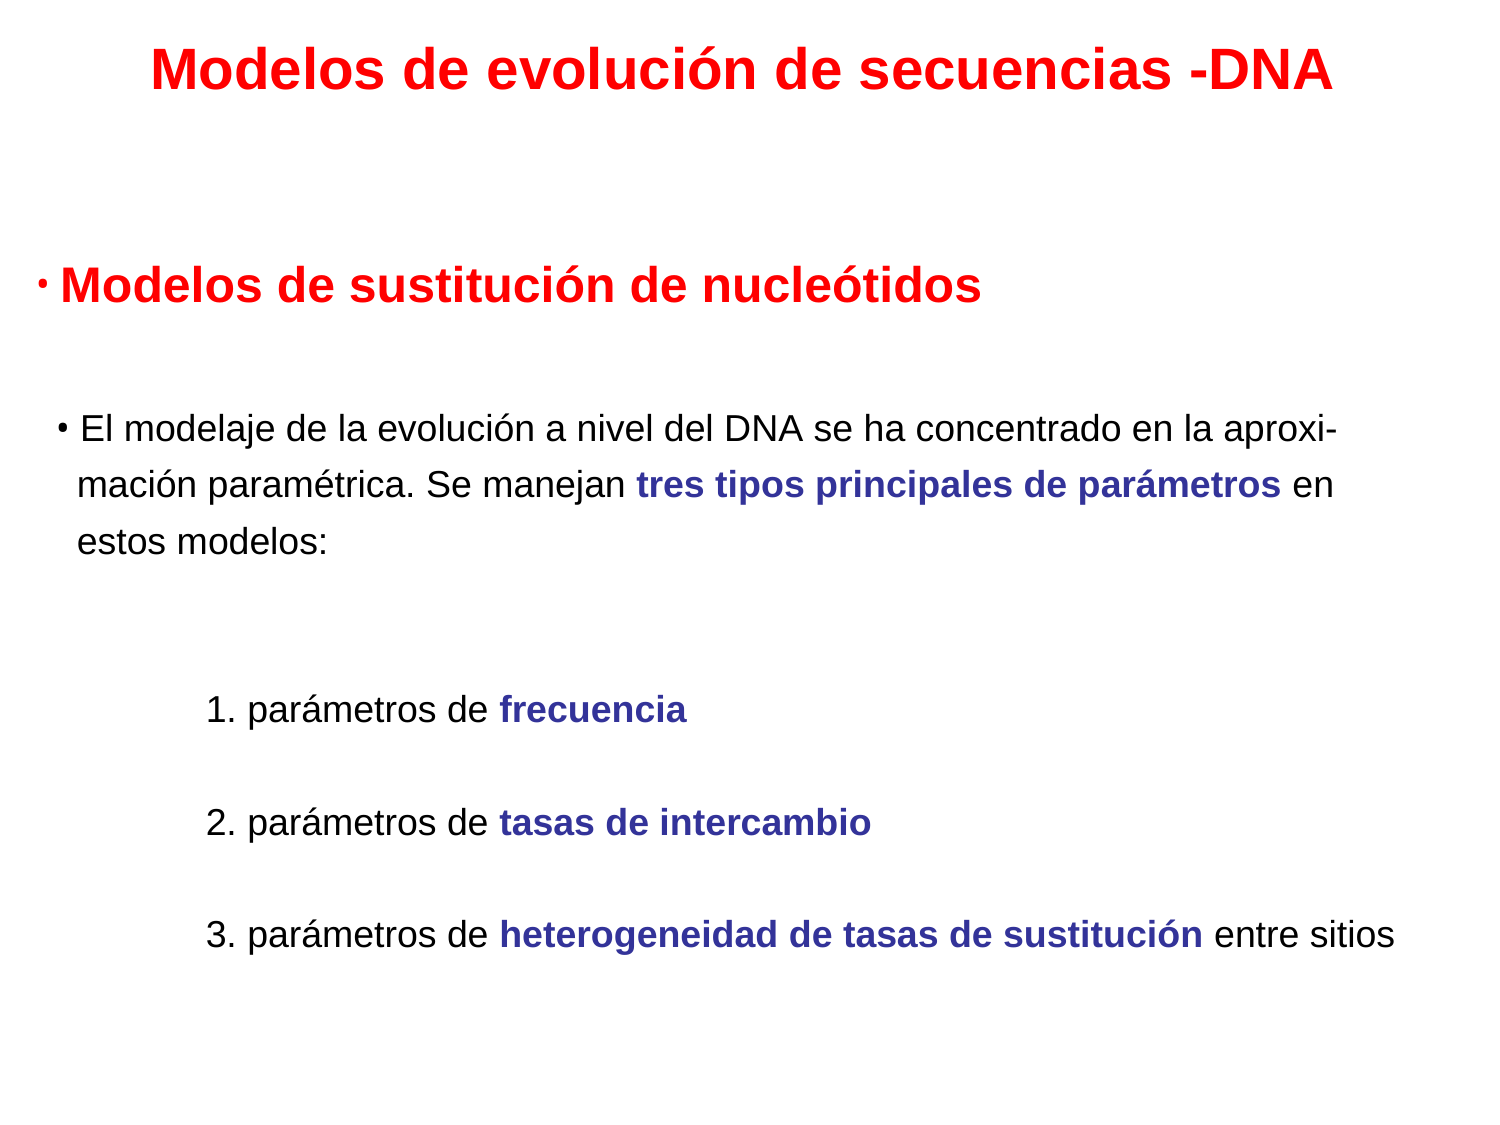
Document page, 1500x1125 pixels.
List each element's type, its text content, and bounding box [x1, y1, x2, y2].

text_box Modelos de evolución de secuencias -DNA [135, 23, 1351, 109]
text_box Modelos de sustitución de nucleótidos [21, 245, 998, 321]
text_box El modelaje de la evolución a nivel del DNA se ha concentrado en la aproxi- mación paramétrica. Se manejan tres tipos principales de parámetros en estos modelos: 1. parámetros de frecuencia 2. parámetros de tasas de intercambio 3. parámetros de heterogeneidad de tasas de sustitución entre sitios [41, 385, 1411, 1020]
